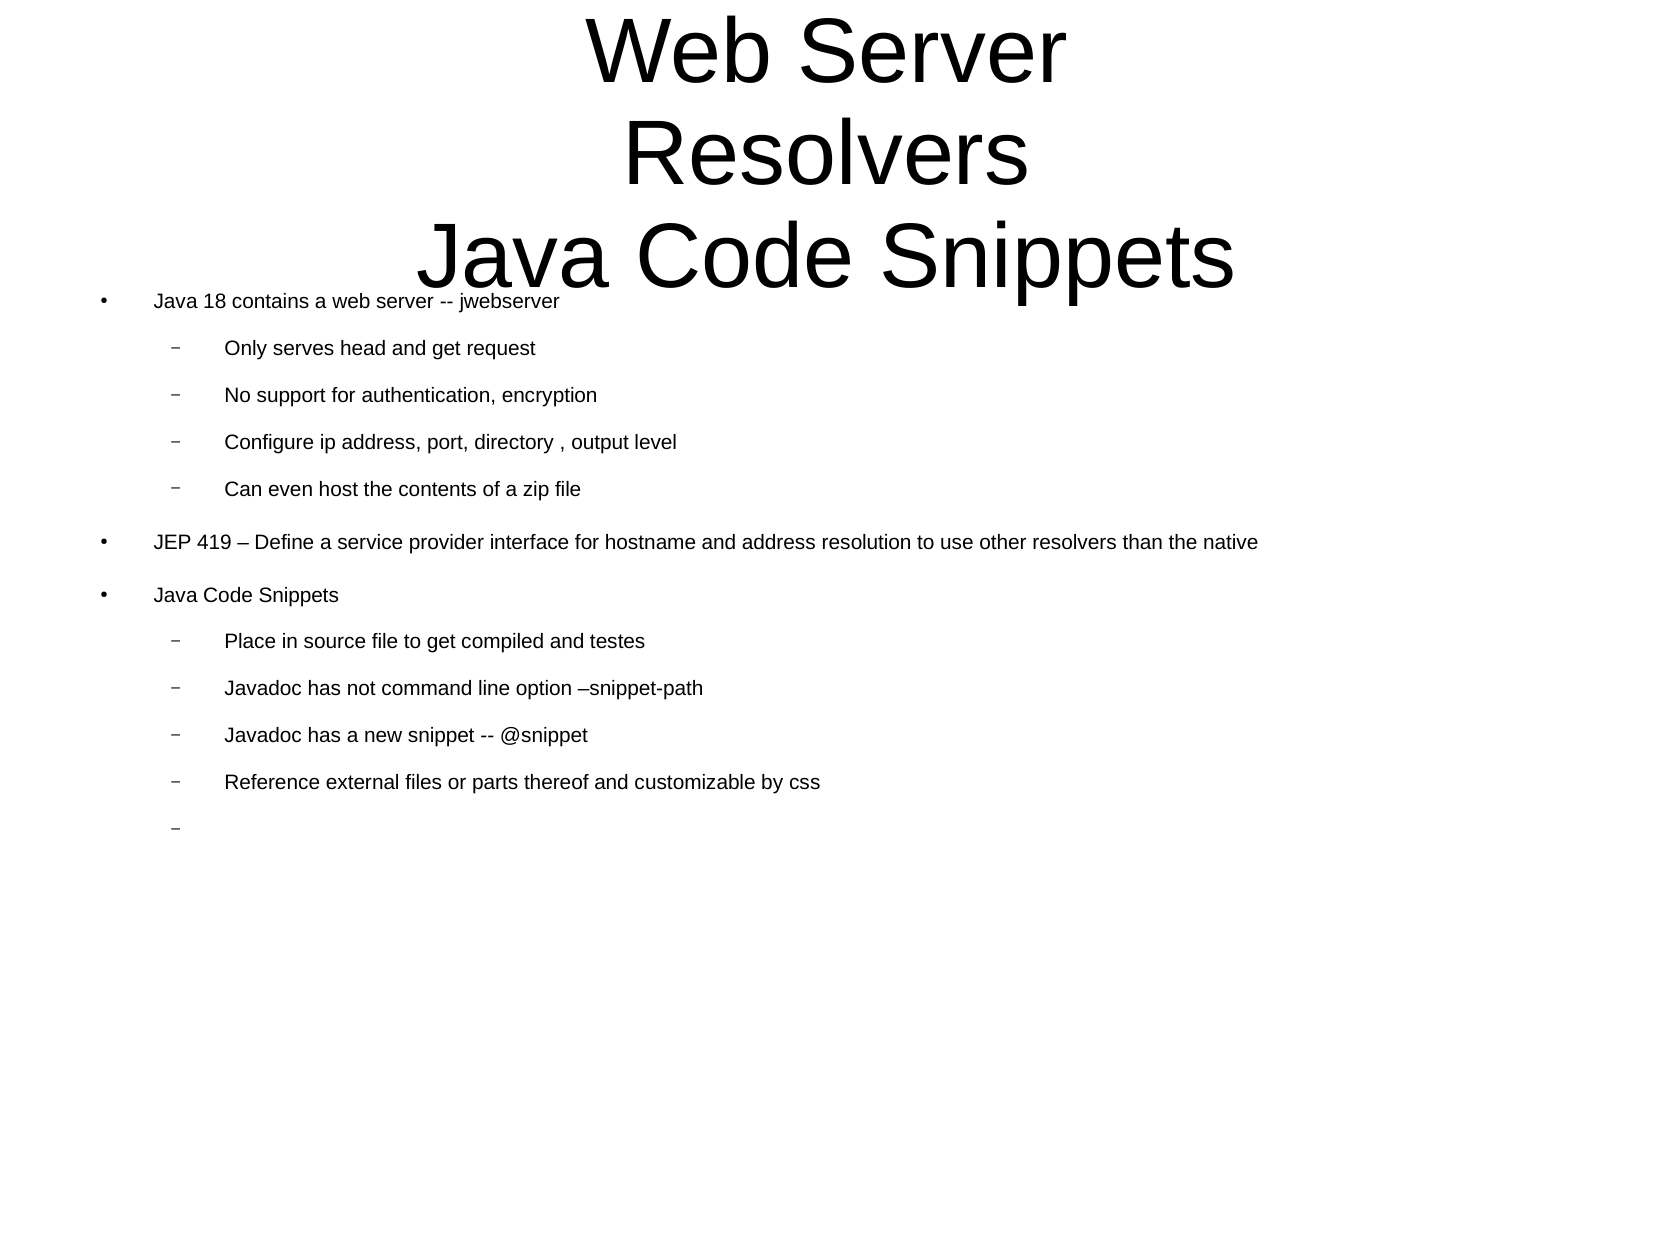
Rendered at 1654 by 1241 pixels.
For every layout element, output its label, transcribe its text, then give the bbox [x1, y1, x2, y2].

title Web Server Resolvers Java Code Snippets [82, 0, 1571, 290]
list Java 18 contains a web server -- jwebserver Only serves head and get request No support for authentication, encryption Configure ip address, port, directory , output level Can even host the contents of a zip file JEP 419 – Define a service provider interface for hostname and address resolution to use other resolvers than the native Java Code Snippets Place in source file to get compiled and testes Javadoc has not command line option –snippet-path Javadoc has a new snippet -- @snippet Reference external files or parts thereof and customizable by css [82, 290, 1571, 1010]
